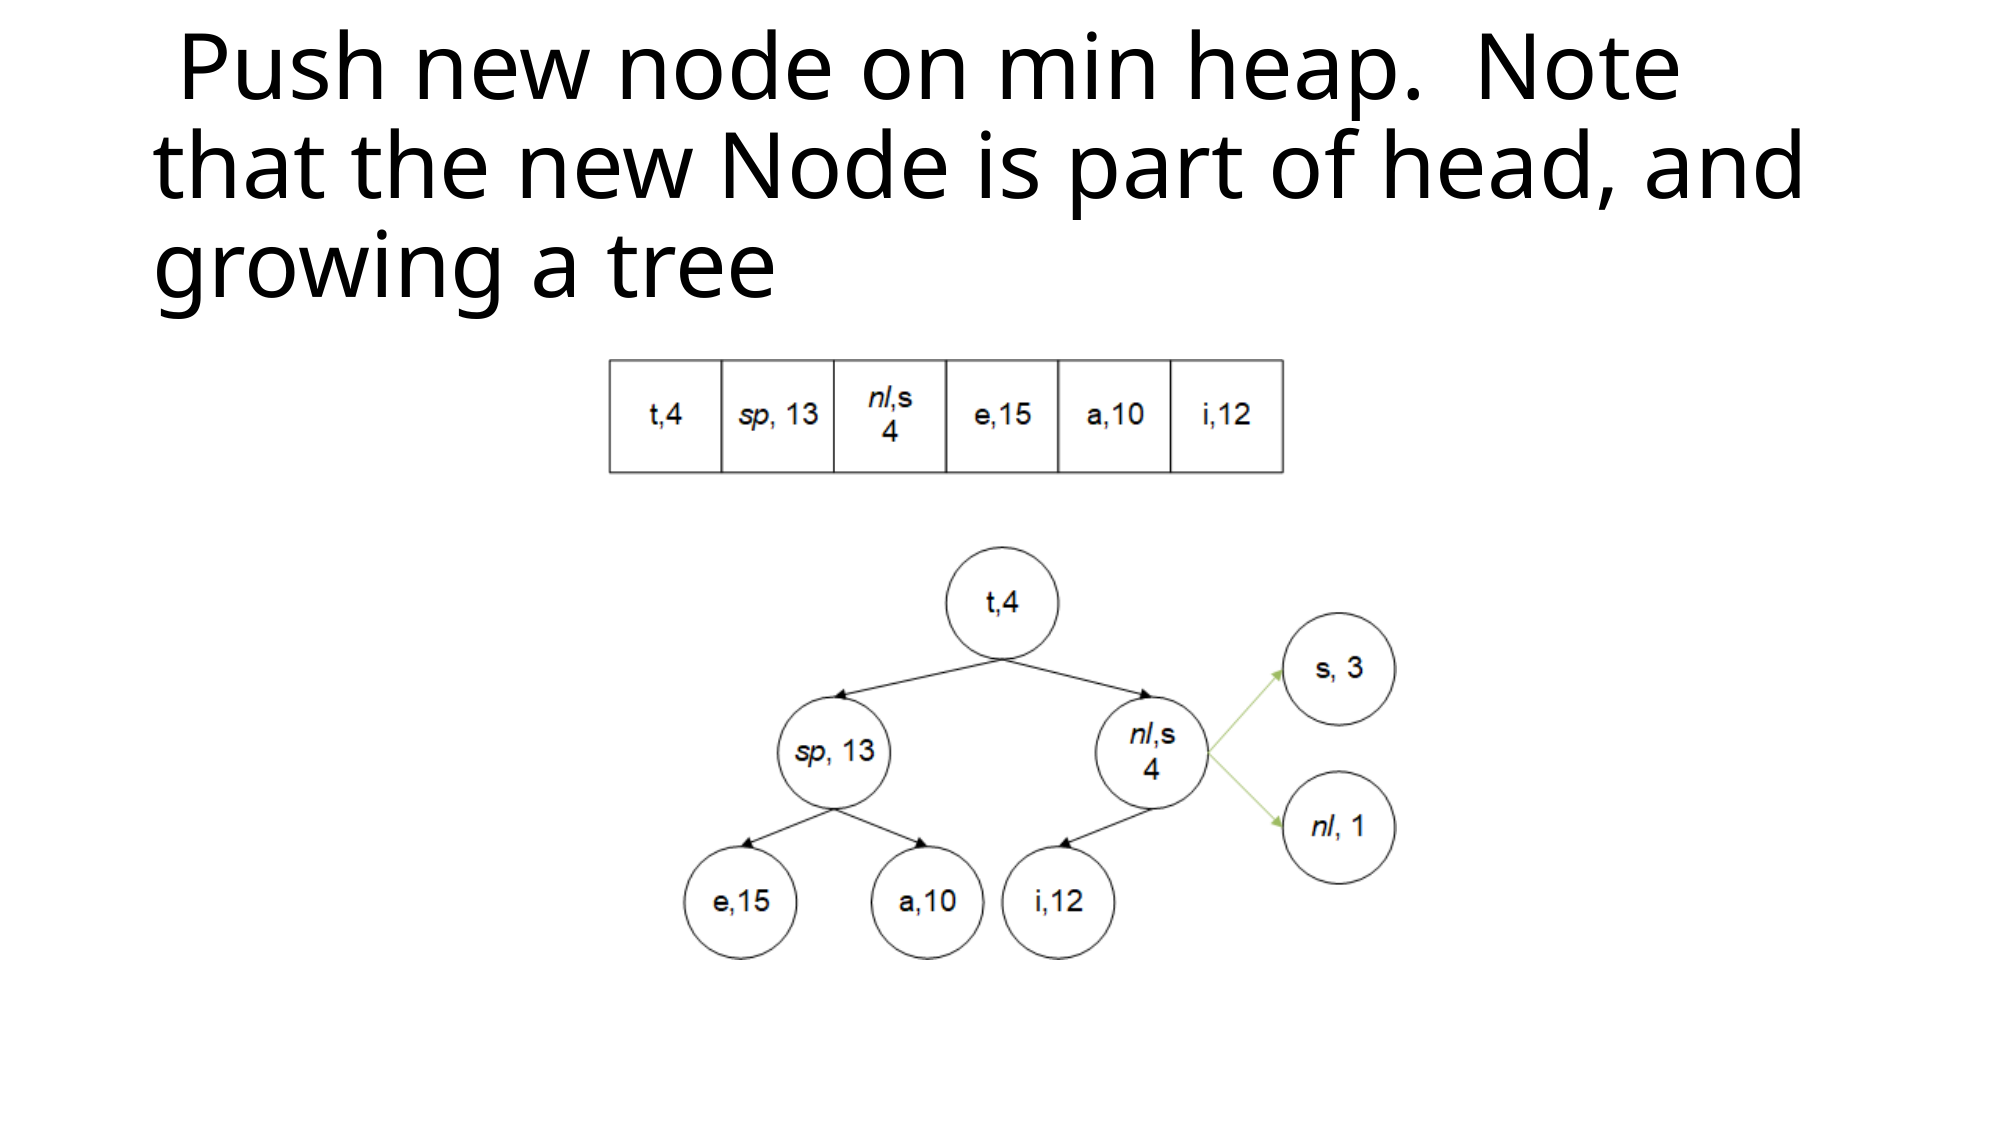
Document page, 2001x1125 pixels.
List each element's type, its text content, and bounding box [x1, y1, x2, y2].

title Push new node on min heap. Note that the new Node is part of head, and growing a tree [137, 59, 1863, 278]
picture [608, 359, 1397, 961]
